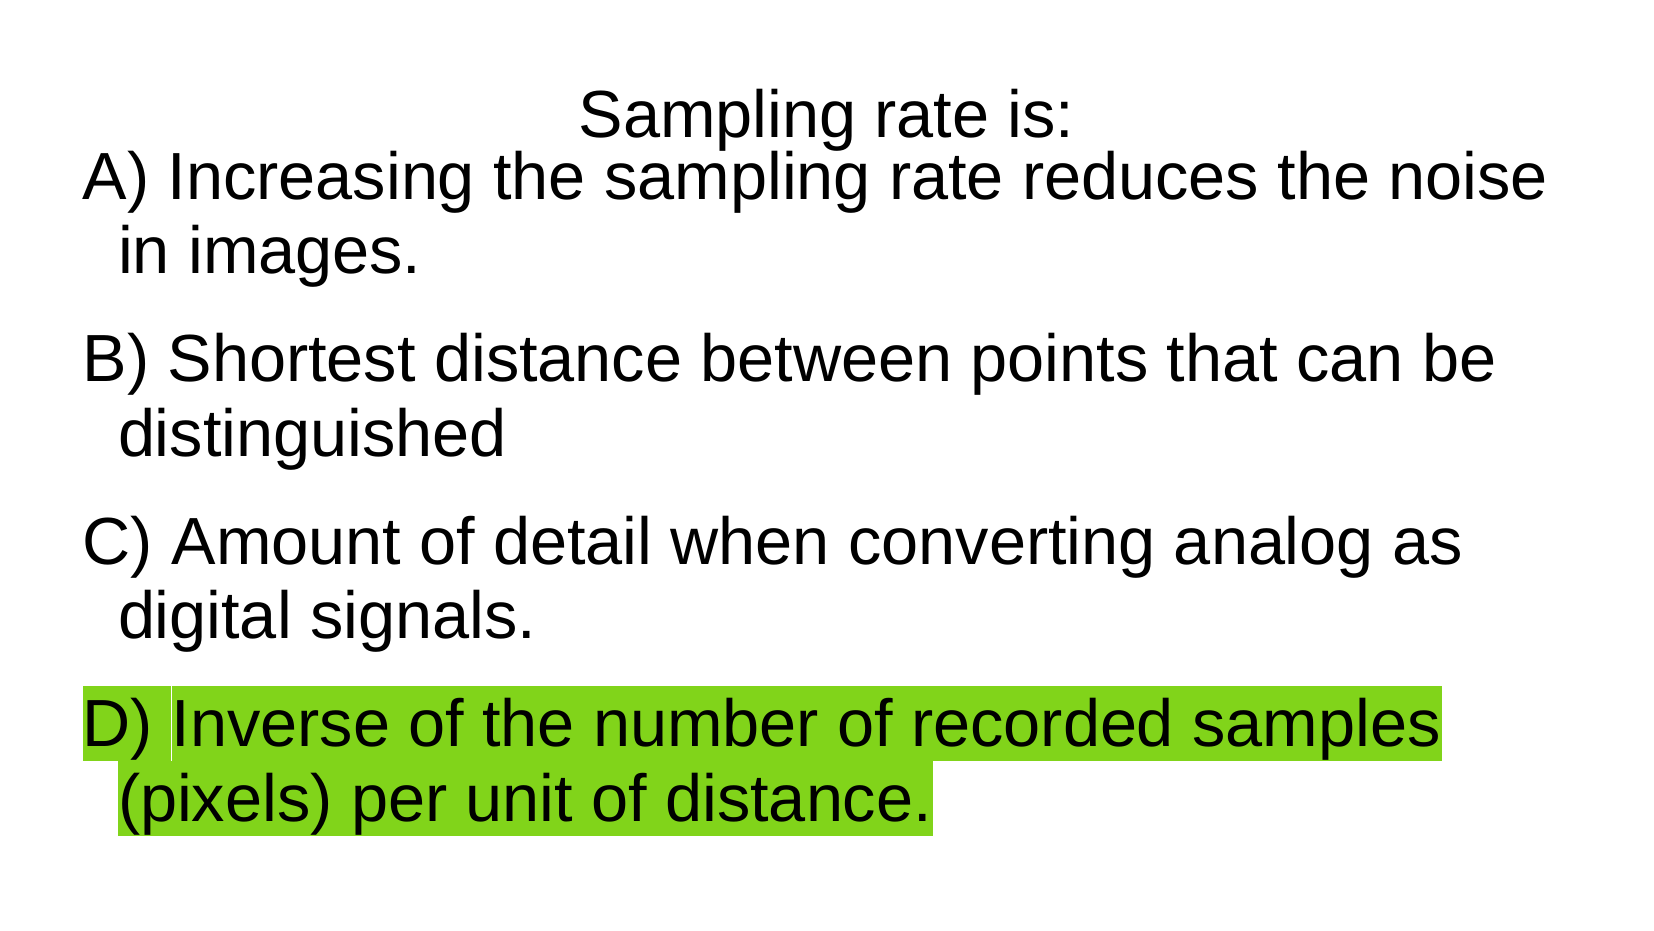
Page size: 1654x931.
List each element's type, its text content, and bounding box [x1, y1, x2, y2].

title Sampling rate is: [82, 37, 1571, 140]
subtitle Increasing the sampling rate reduces the noise in images. Shortest distance between points that can be distinguished Amount of detail when converting analog as digital signals. Inverse of the number of recorded samples (pixels) per unit of distance. [82, 140, 1571, 835]
